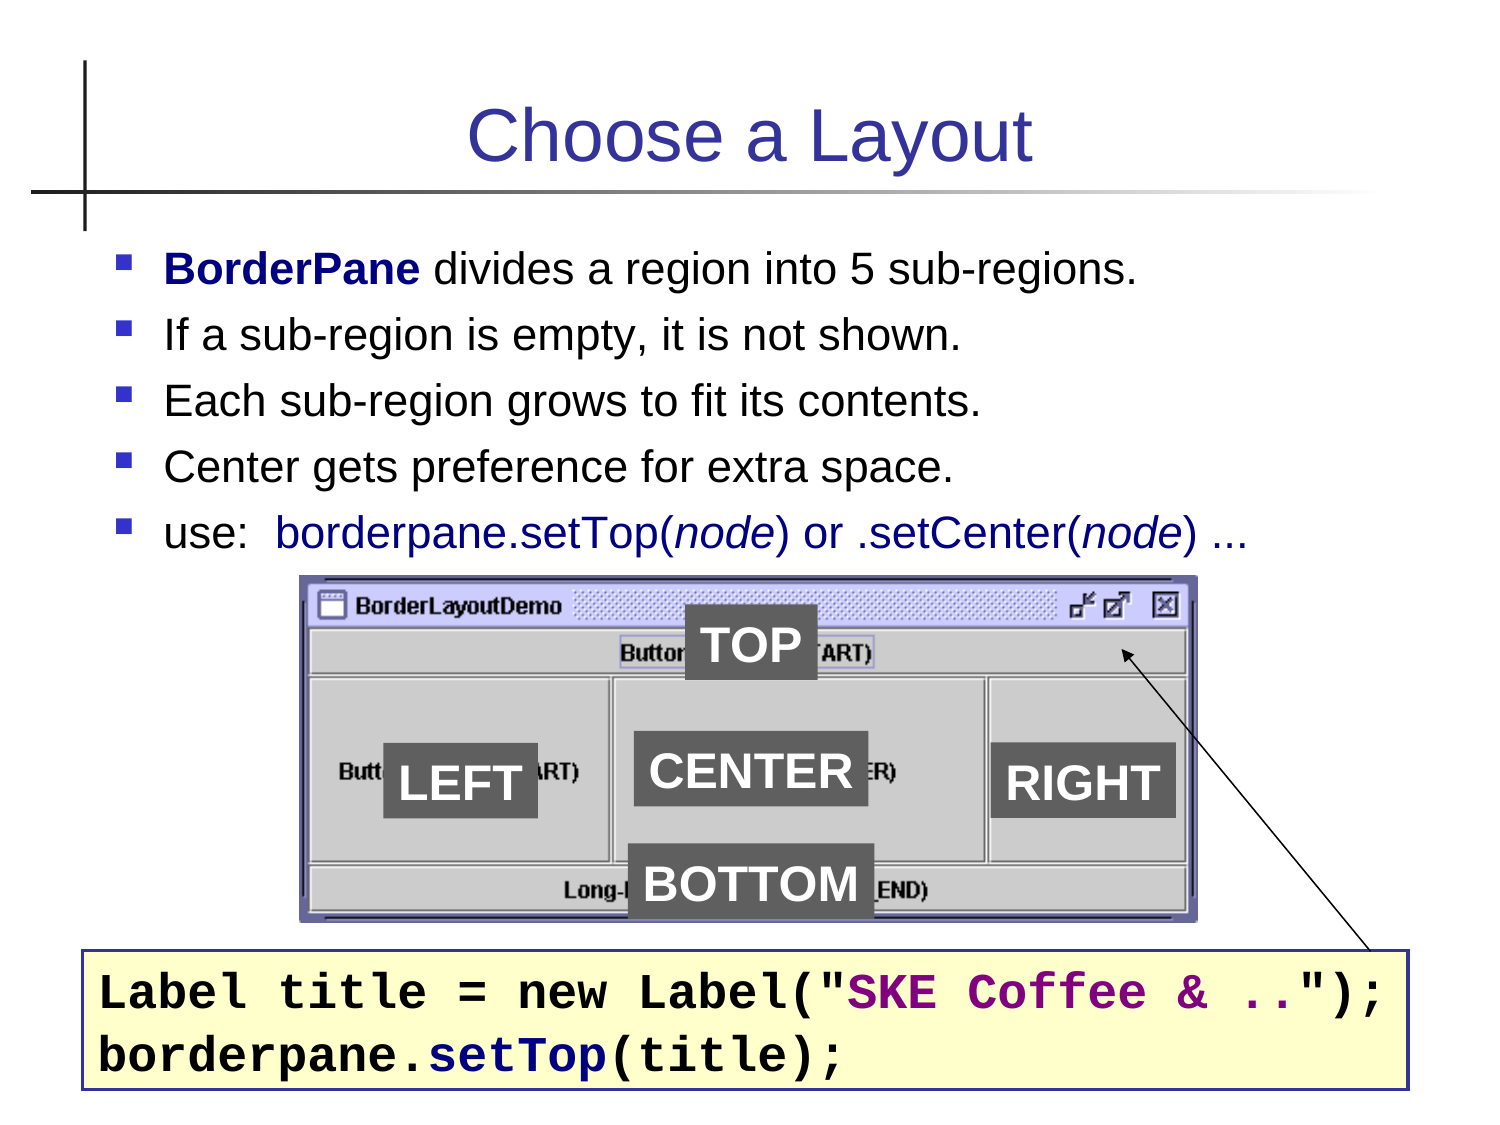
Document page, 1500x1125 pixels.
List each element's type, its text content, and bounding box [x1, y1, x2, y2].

list BorderPane divides a region into 5 sub-regions. If a sub-region is empty, it is not shown. Each sub-region grows to fit its contents. Center gets preference for extra space. use: borderpane.setTop(node) or .setCenter(node) ... [99, 231, 1399, 567]
title Choose a Layout [100, 42, 1400, 185]
text_box CENTER [633, 730, 869, 807]
text_box Label title = new Label("SKE Coffee & .."); borderpane.setTop(title); [82, 950, 1408, 1090]
text_box BOTTOM [627, 843, 875, 919]
picture [299, 575, 1198, 923]
text_box TOP [685, 604, 818, 680]
text_box RIGHT [990, 742, 1176, 818]
text_box LEFT [383, 742, 538, 819]
